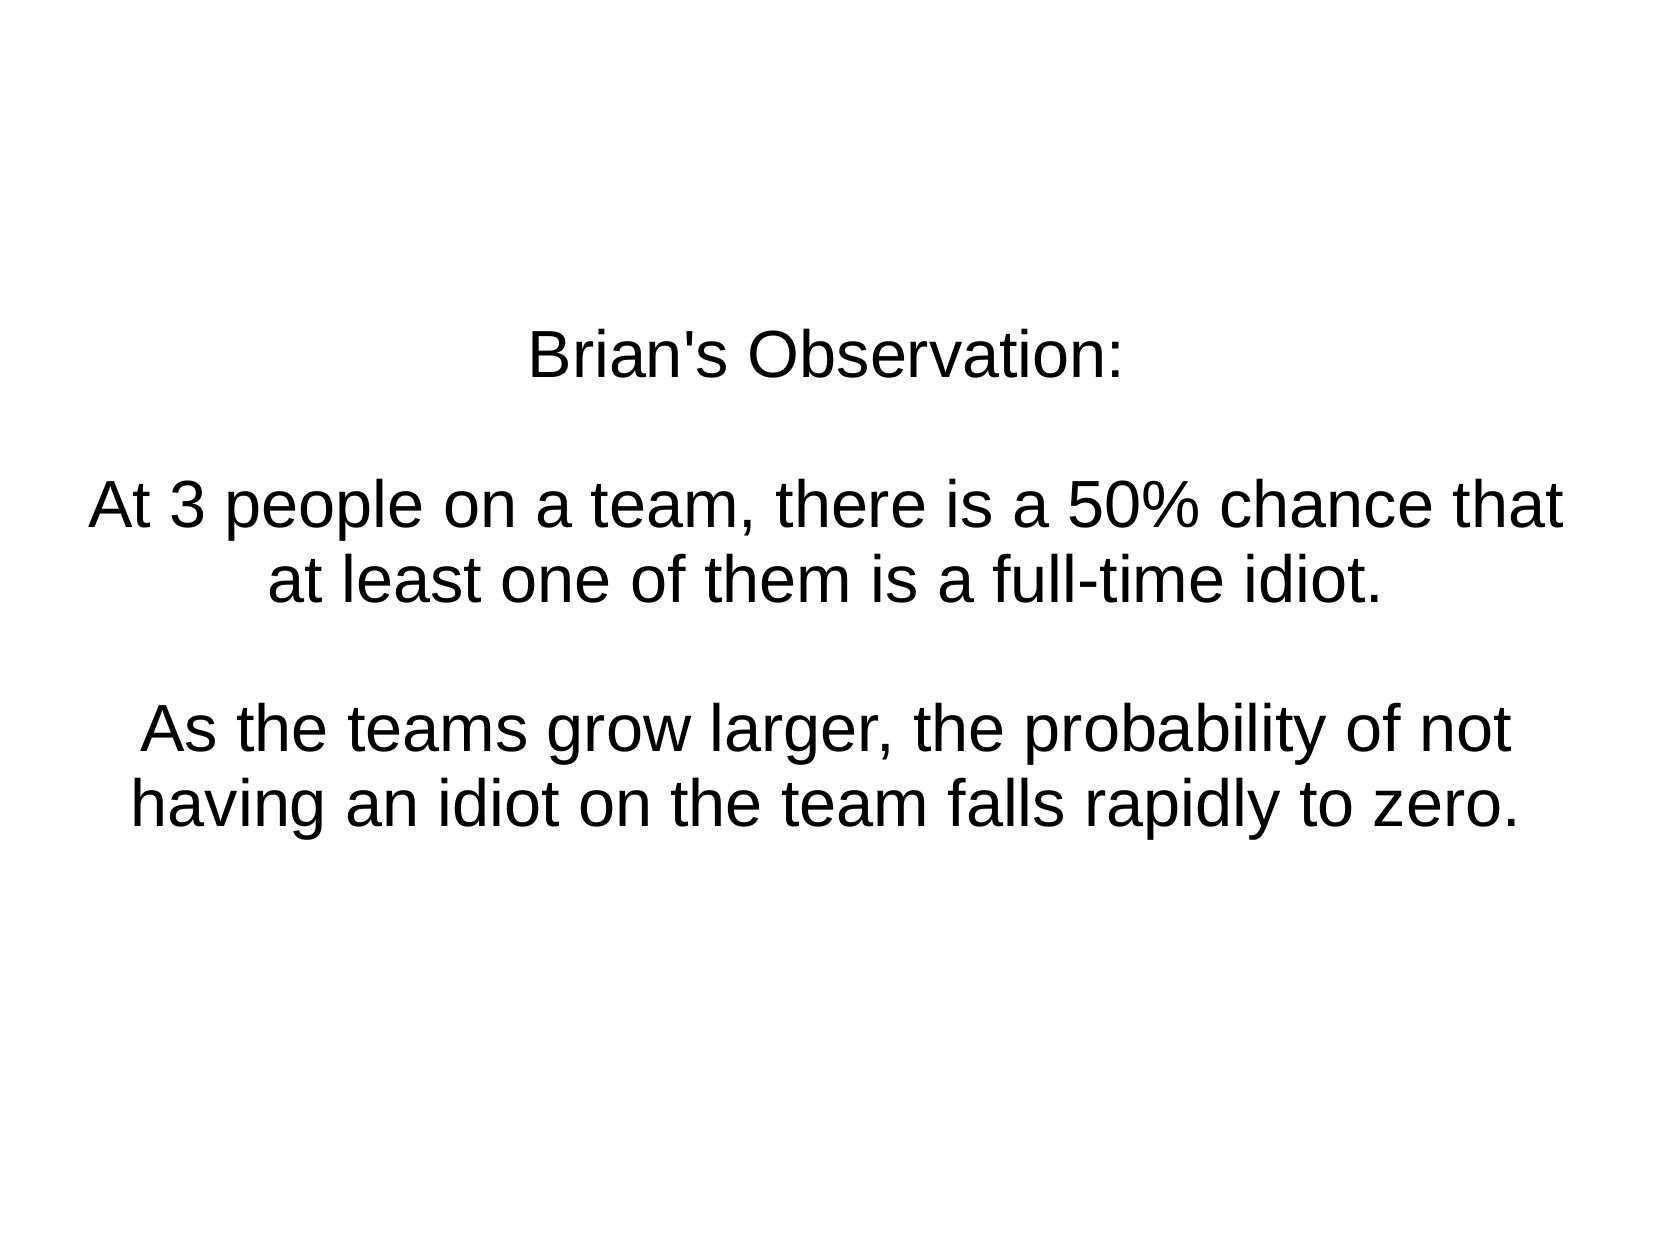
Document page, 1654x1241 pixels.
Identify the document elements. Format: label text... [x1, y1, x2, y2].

subtitle Brian's Observation: At 3 people on a team, there is a 50% chance that at least one of them is a full-time idiot. As the teams grow larger, the probability of not having an idiot on the team falls rapidly to zero. [82, 49, 1571, 1109]
